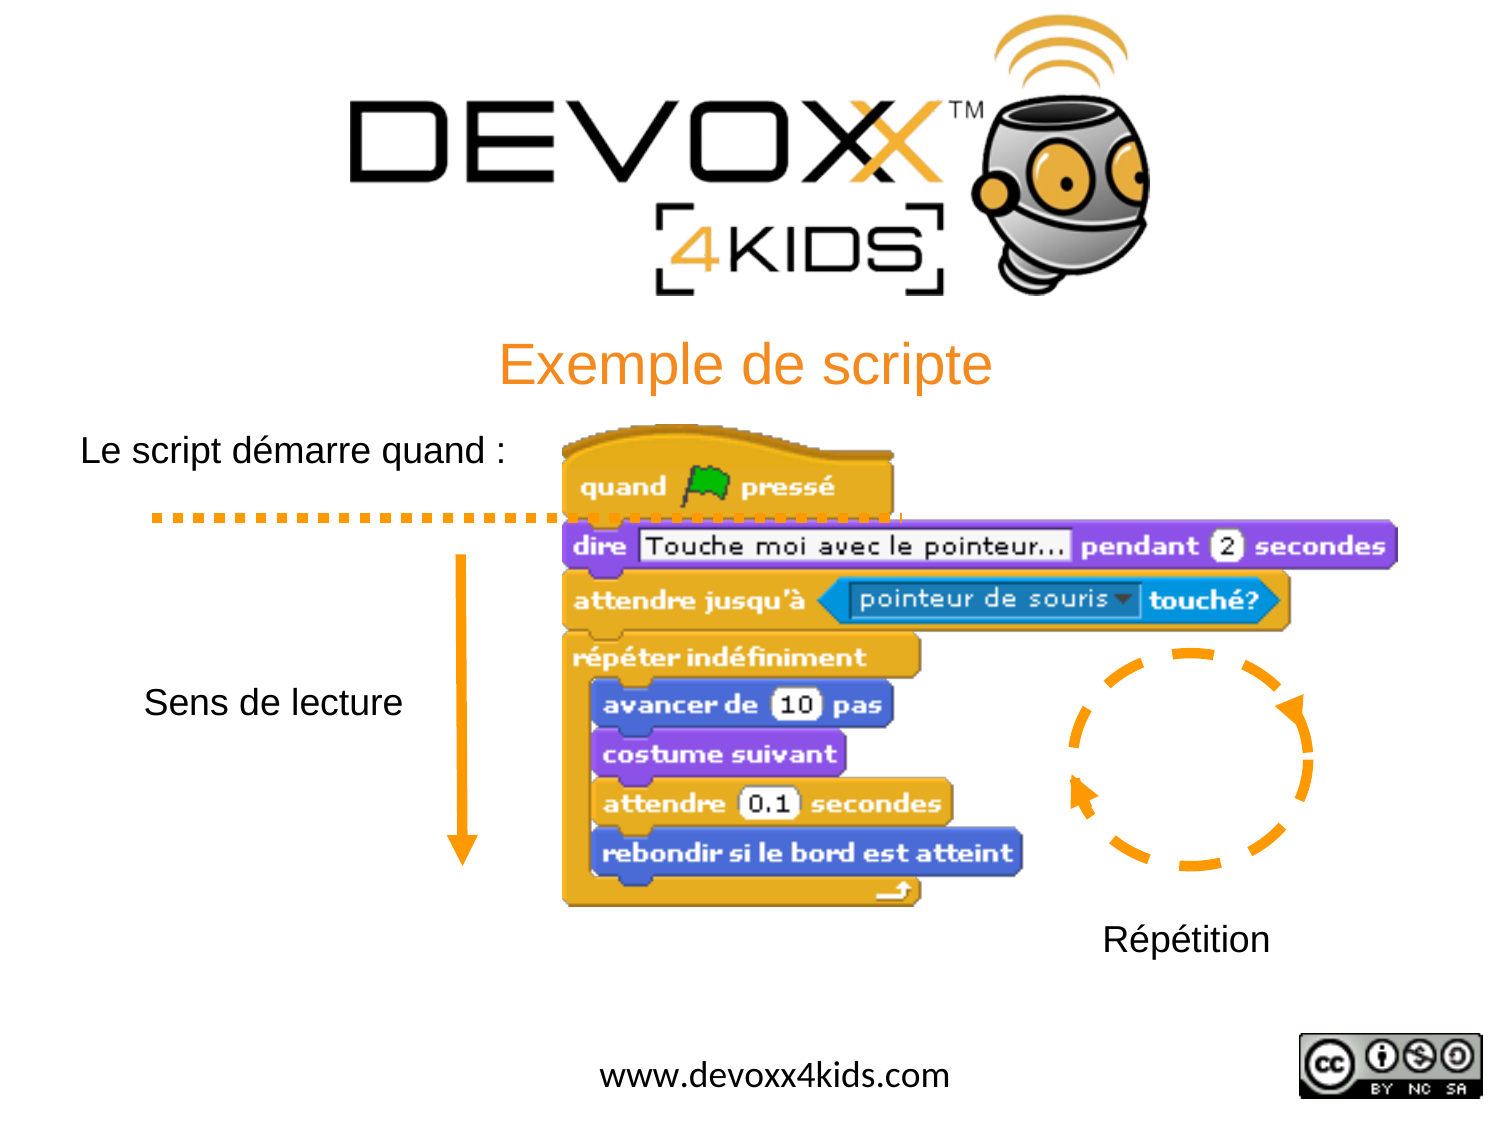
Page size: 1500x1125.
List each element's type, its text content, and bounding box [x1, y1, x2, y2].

text_box [562, 424, 1398, 908]
text_box Sens de lecture [128, 670, 463, 732]
picture [350, 14, 1150, 296]
text_box Répétition [1087, 906, 1422, 968]
title Exemple de scripte [96, 318, 1398, 414]
picture [1299, 1033, 1483, 1099]
text_box Le script démarre quand : [65, 418, 566, 479]
